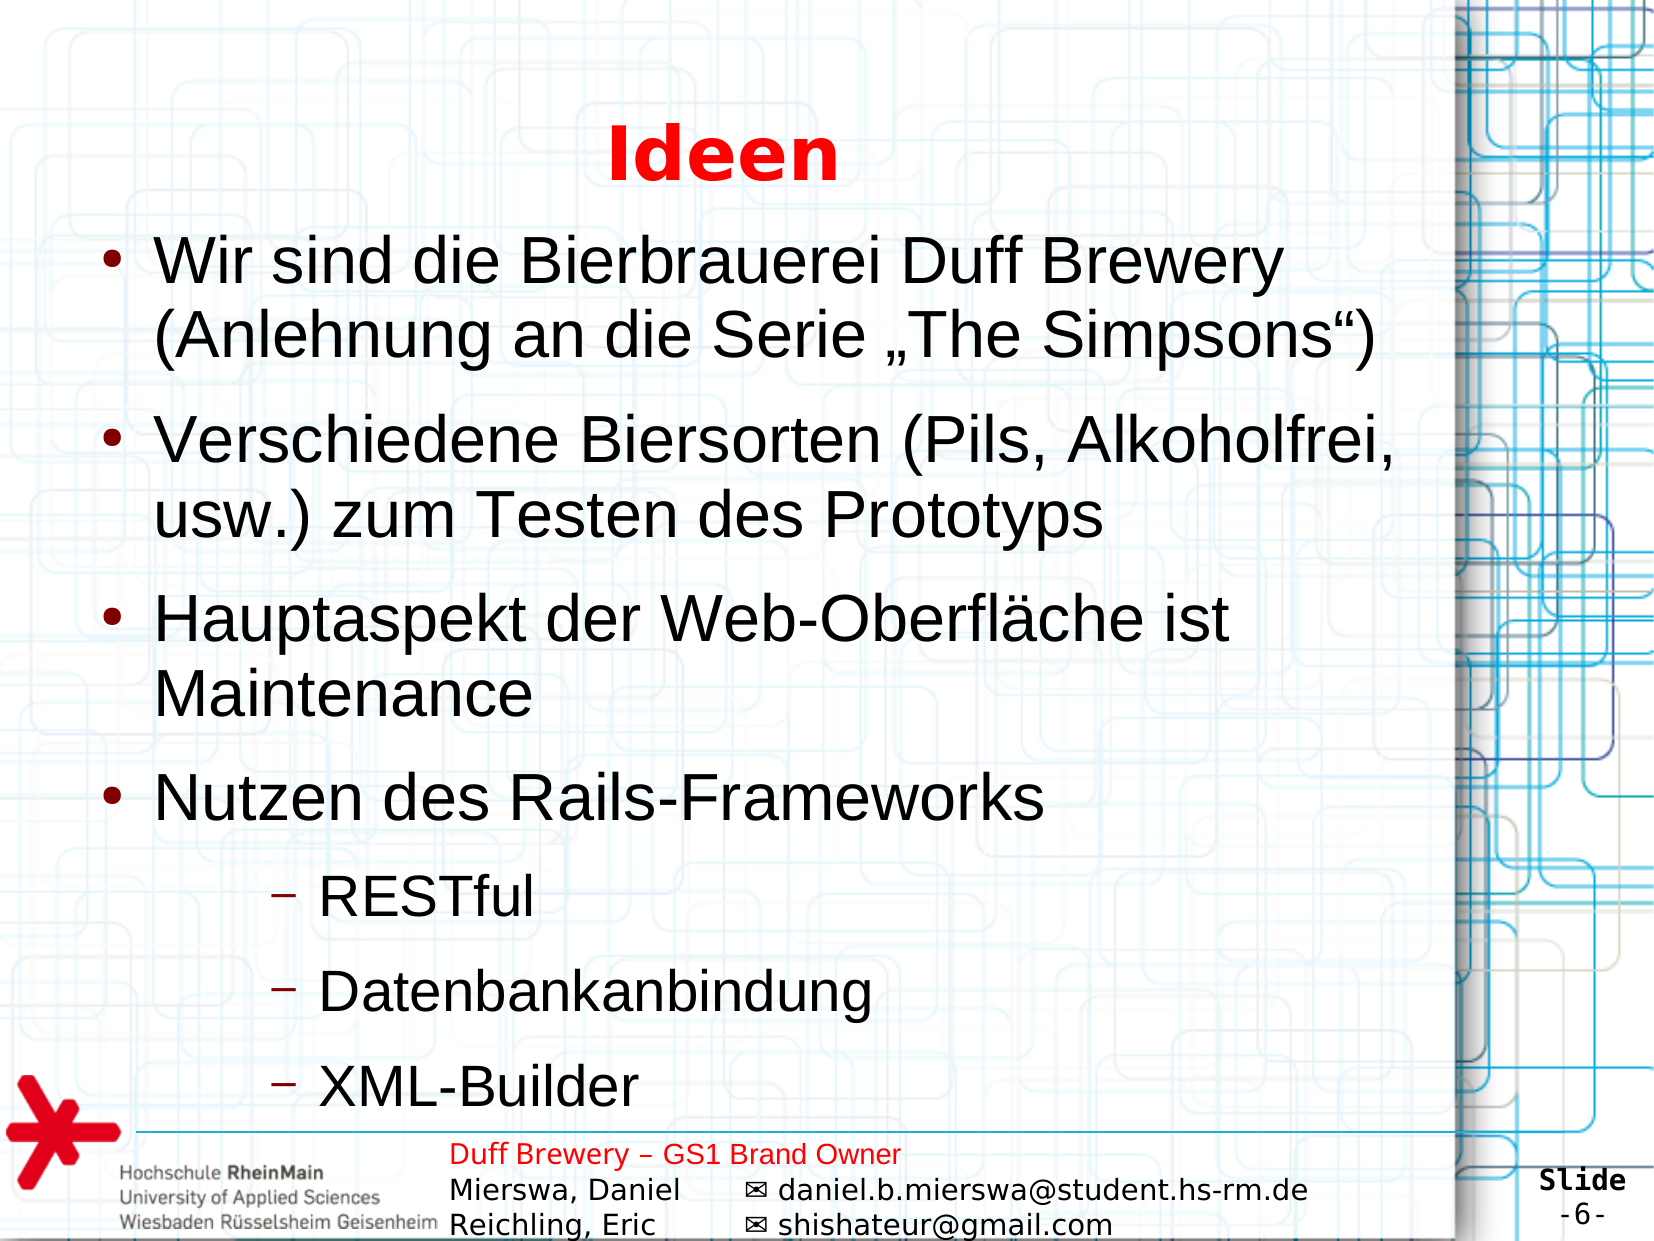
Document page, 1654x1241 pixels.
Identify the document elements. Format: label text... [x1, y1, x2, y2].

picture [0, 0, 1654, 1241]
picture [964, 1221, 973, 1233]
title Ideen [29, 70, 1418, 239]
picture [568, 1221, 577, 1233]
list Wir sind die Bierbrauerei Duff Brewery (Anlehnung an die Serie „The Simpsons“) Verschiedene Biersorten (Pils, Alkoholfrei, usw.) zum Testen des Prototyps Hauptaspekt der Web-Oberfläche ist Maintenance Nutzen des Rails-Frameworks RESTful Datenbankanbindung XML-Builder [82, 222, 1418, 1149]
